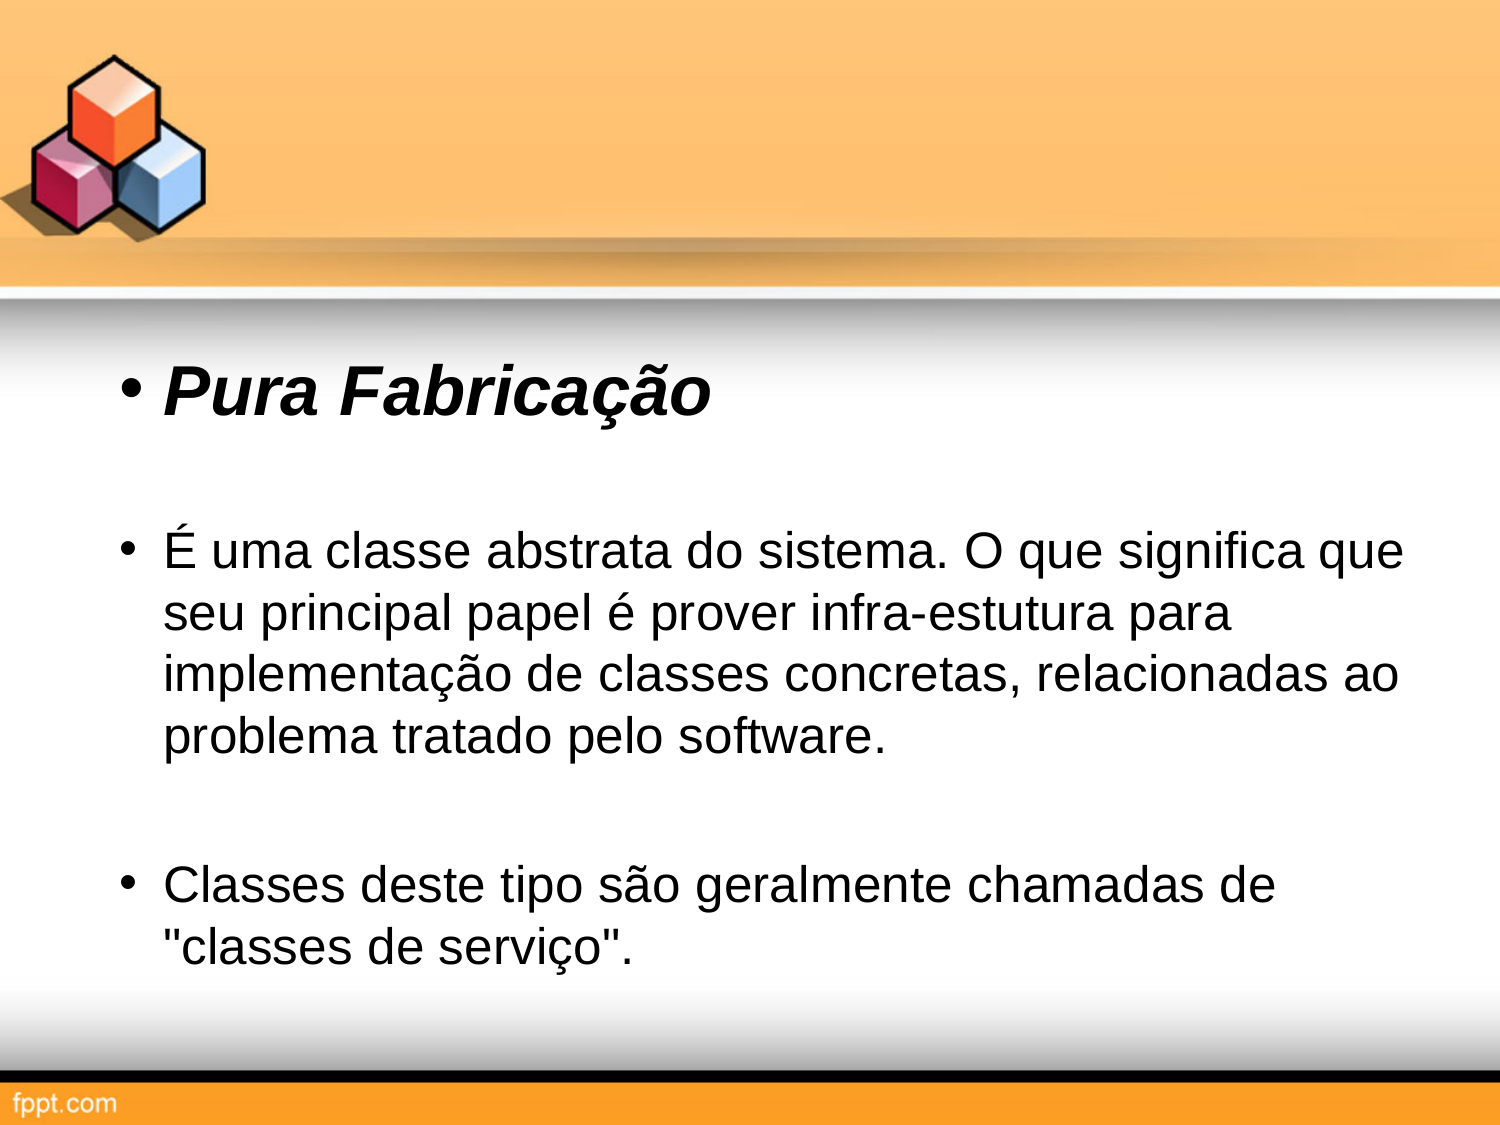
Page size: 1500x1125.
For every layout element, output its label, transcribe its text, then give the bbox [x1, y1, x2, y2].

list Pura Fabricação É uma classe abstrata do sistema. O que significa que seu principal papel é prover infra-estutura para implementação de classes concretas, relacionadas ao problema tratado pelo software. Classes deste tipo são geralmente chamadas de "classes de serviço". [105, 337, 1425, 991]
picture [0, 0, 1500, 1125]
